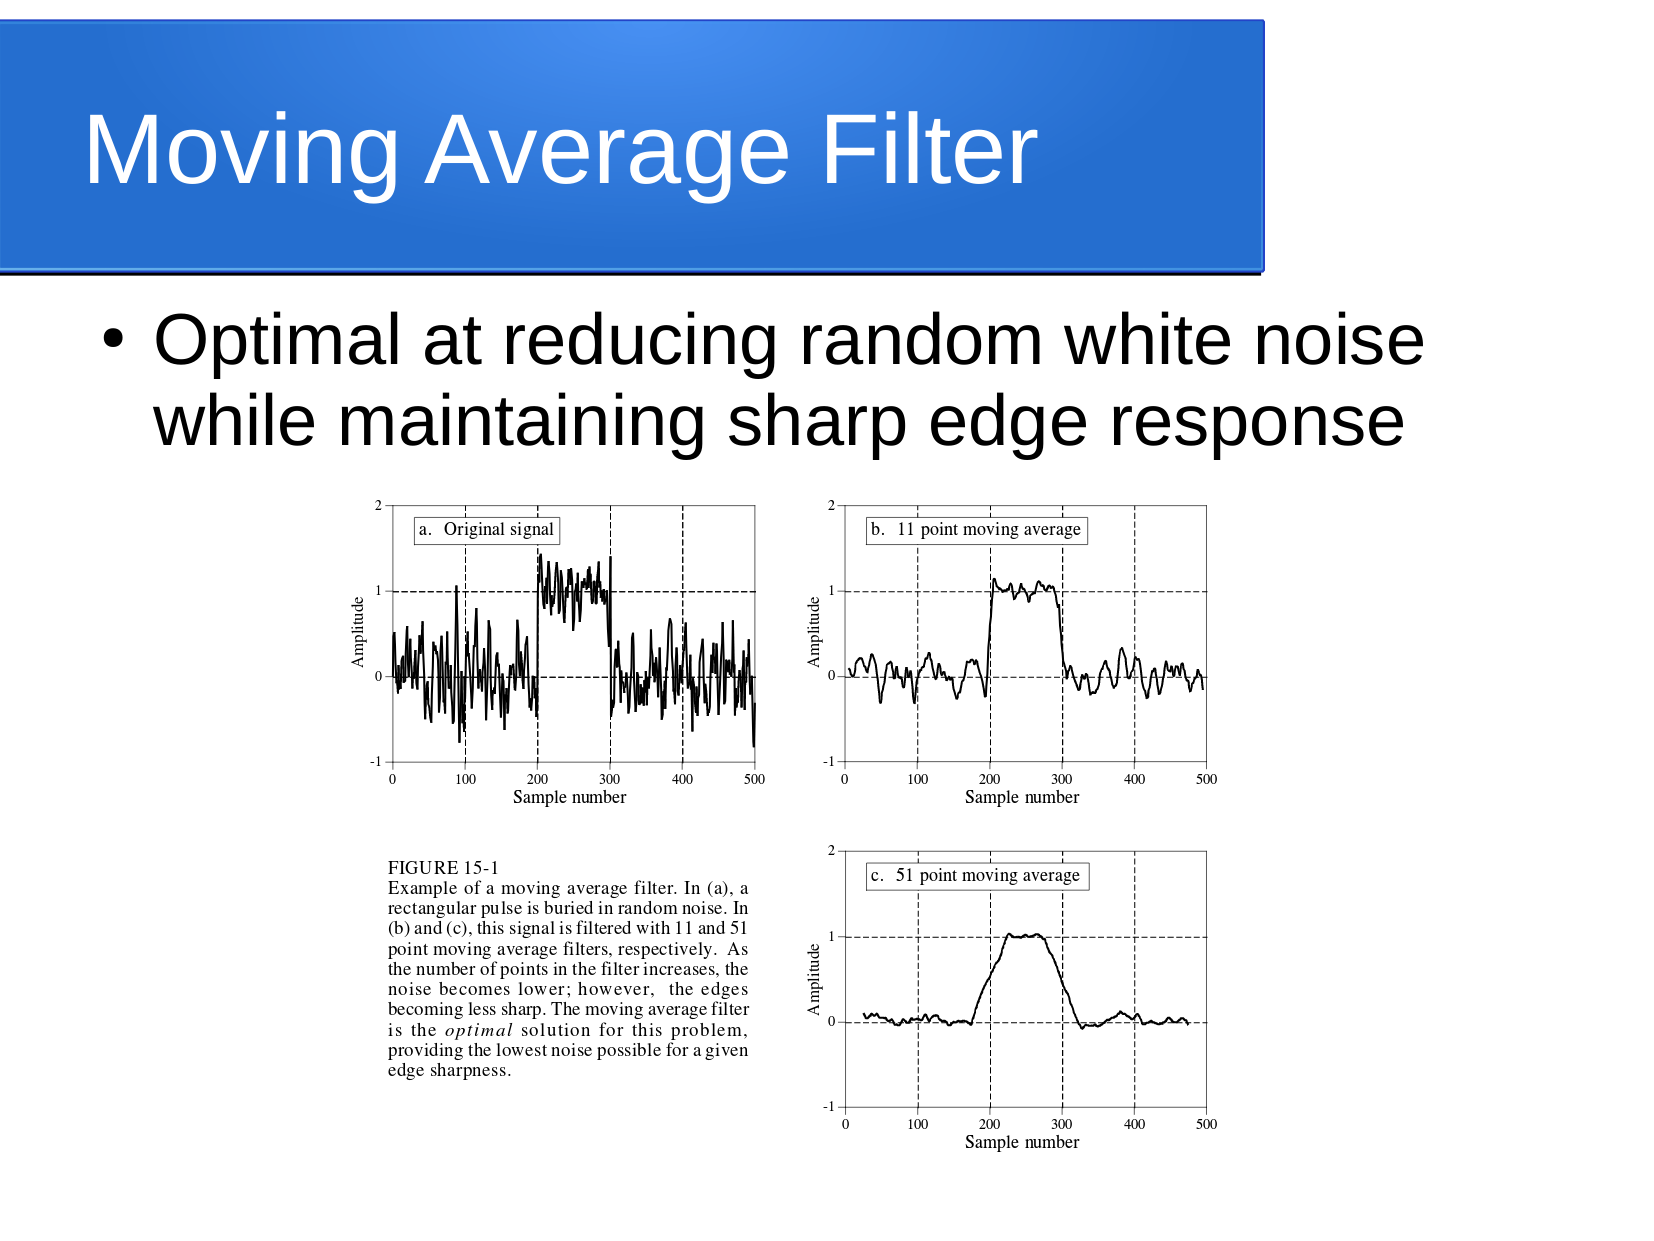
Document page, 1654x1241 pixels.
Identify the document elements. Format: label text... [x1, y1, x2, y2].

picture [345, 479, 1231, 1172]
title Moving Average Filter [82, 47, 1235, 252]
list Optimal at reducing random white noise while maintaining sharp edge response [82, 299, 1571, 1019]
